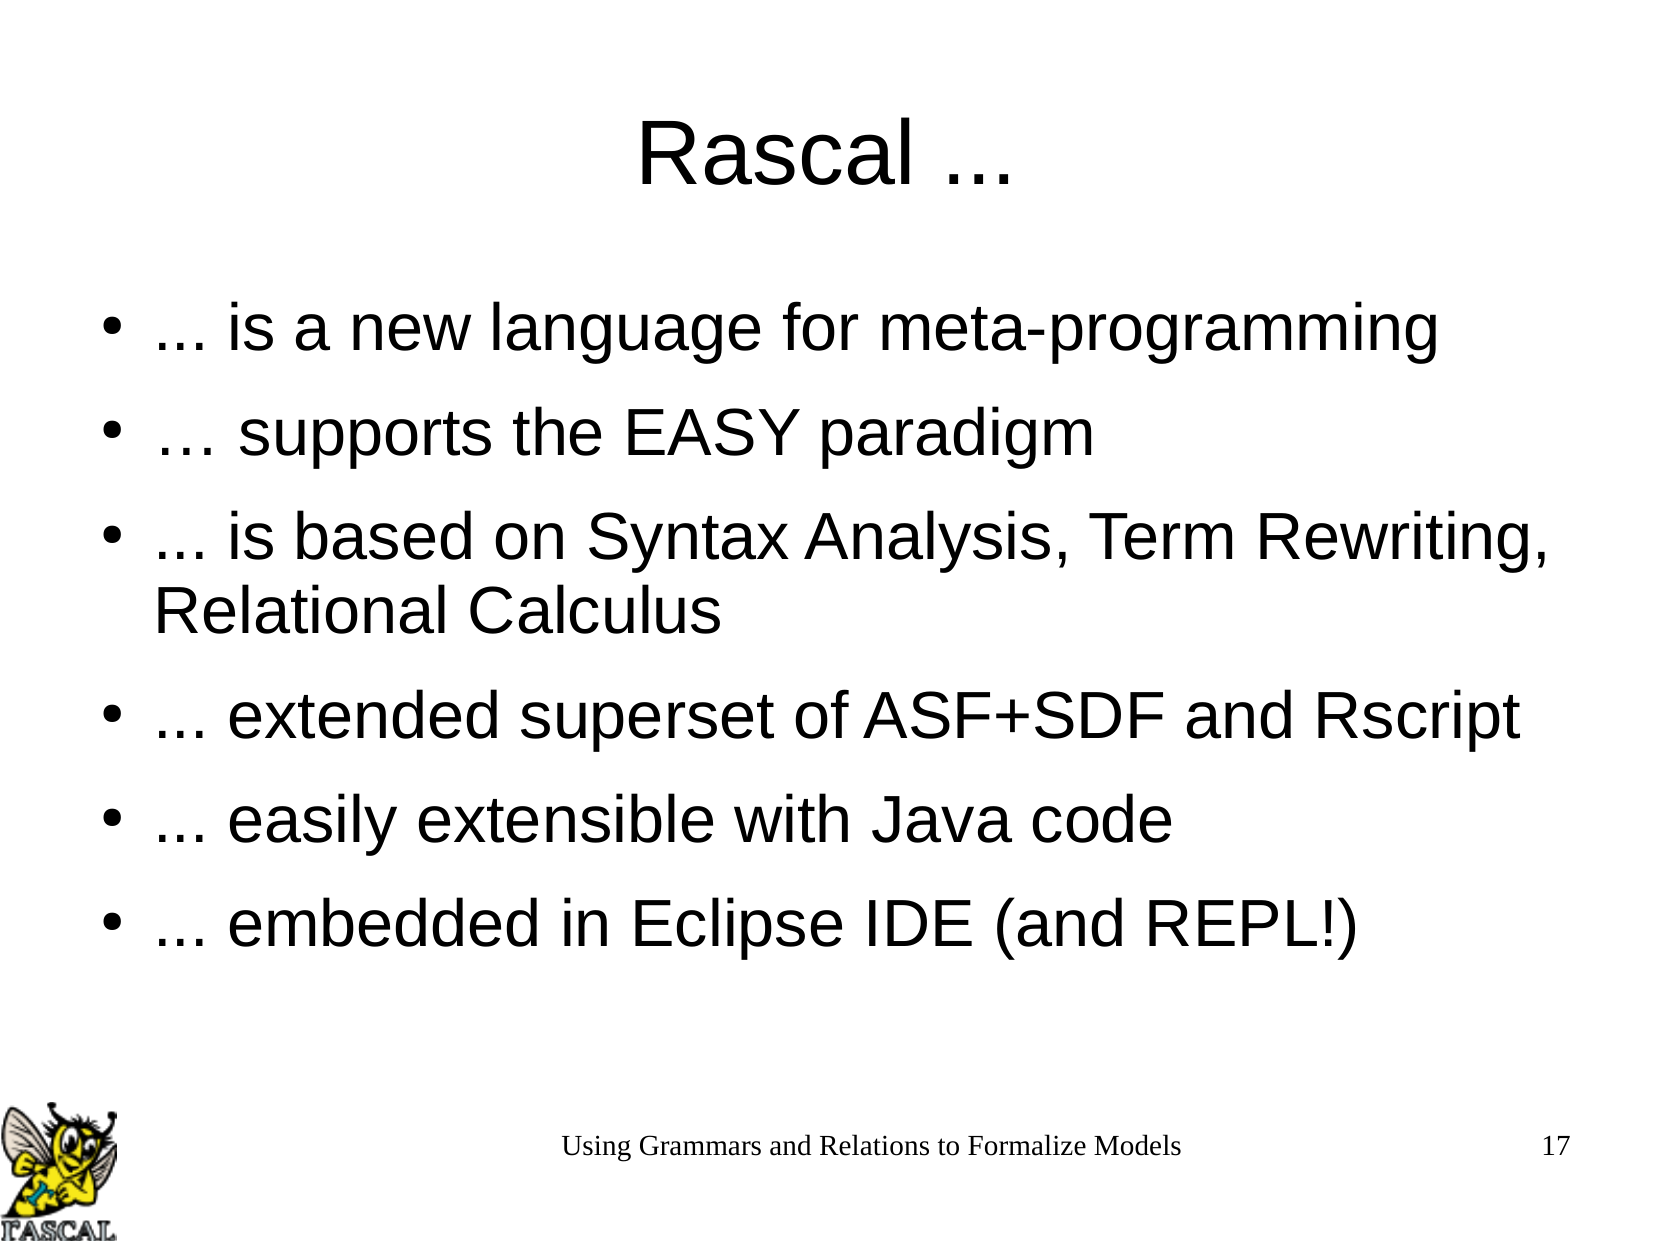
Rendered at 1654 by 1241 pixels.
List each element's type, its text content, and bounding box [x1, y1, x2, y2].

title Rascal ... [82, 49, 1571, 257]
list ... is a new language for meta-programming … supports the EASY paradigm ... is based on Syntax Analysis, Term Rewriting, Relational Calculus ... extended superset of ASF+SDF and Rscript ... easily extensible with Java code ... embedded in Eclipse IDE (and REPL!) [82, 290, 1571, 1109]
picture [0, 1102, 117, 1241]
